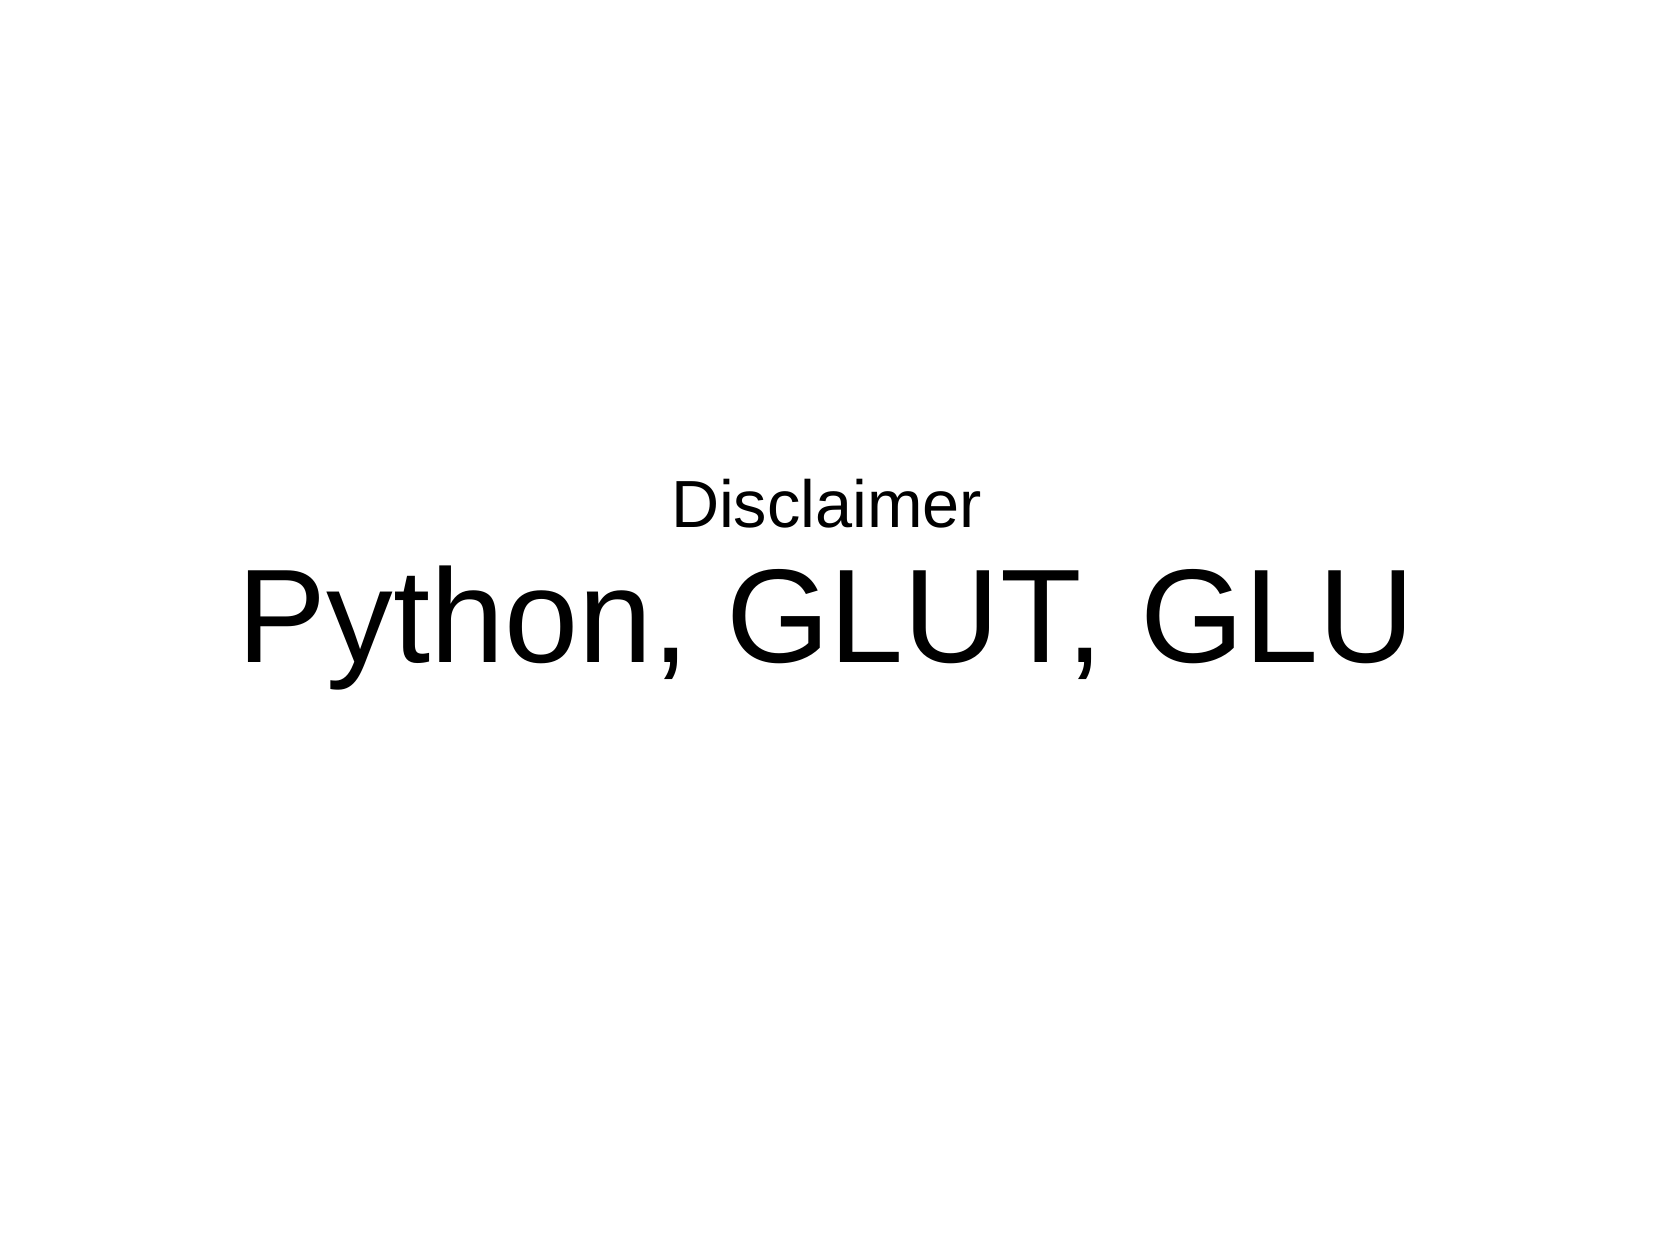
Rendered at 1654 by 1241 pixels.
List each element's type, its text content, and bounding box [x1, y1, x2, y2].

subtitle Disclaimer Python, GLUT, GLU [82, 56, 1571, 1102]
